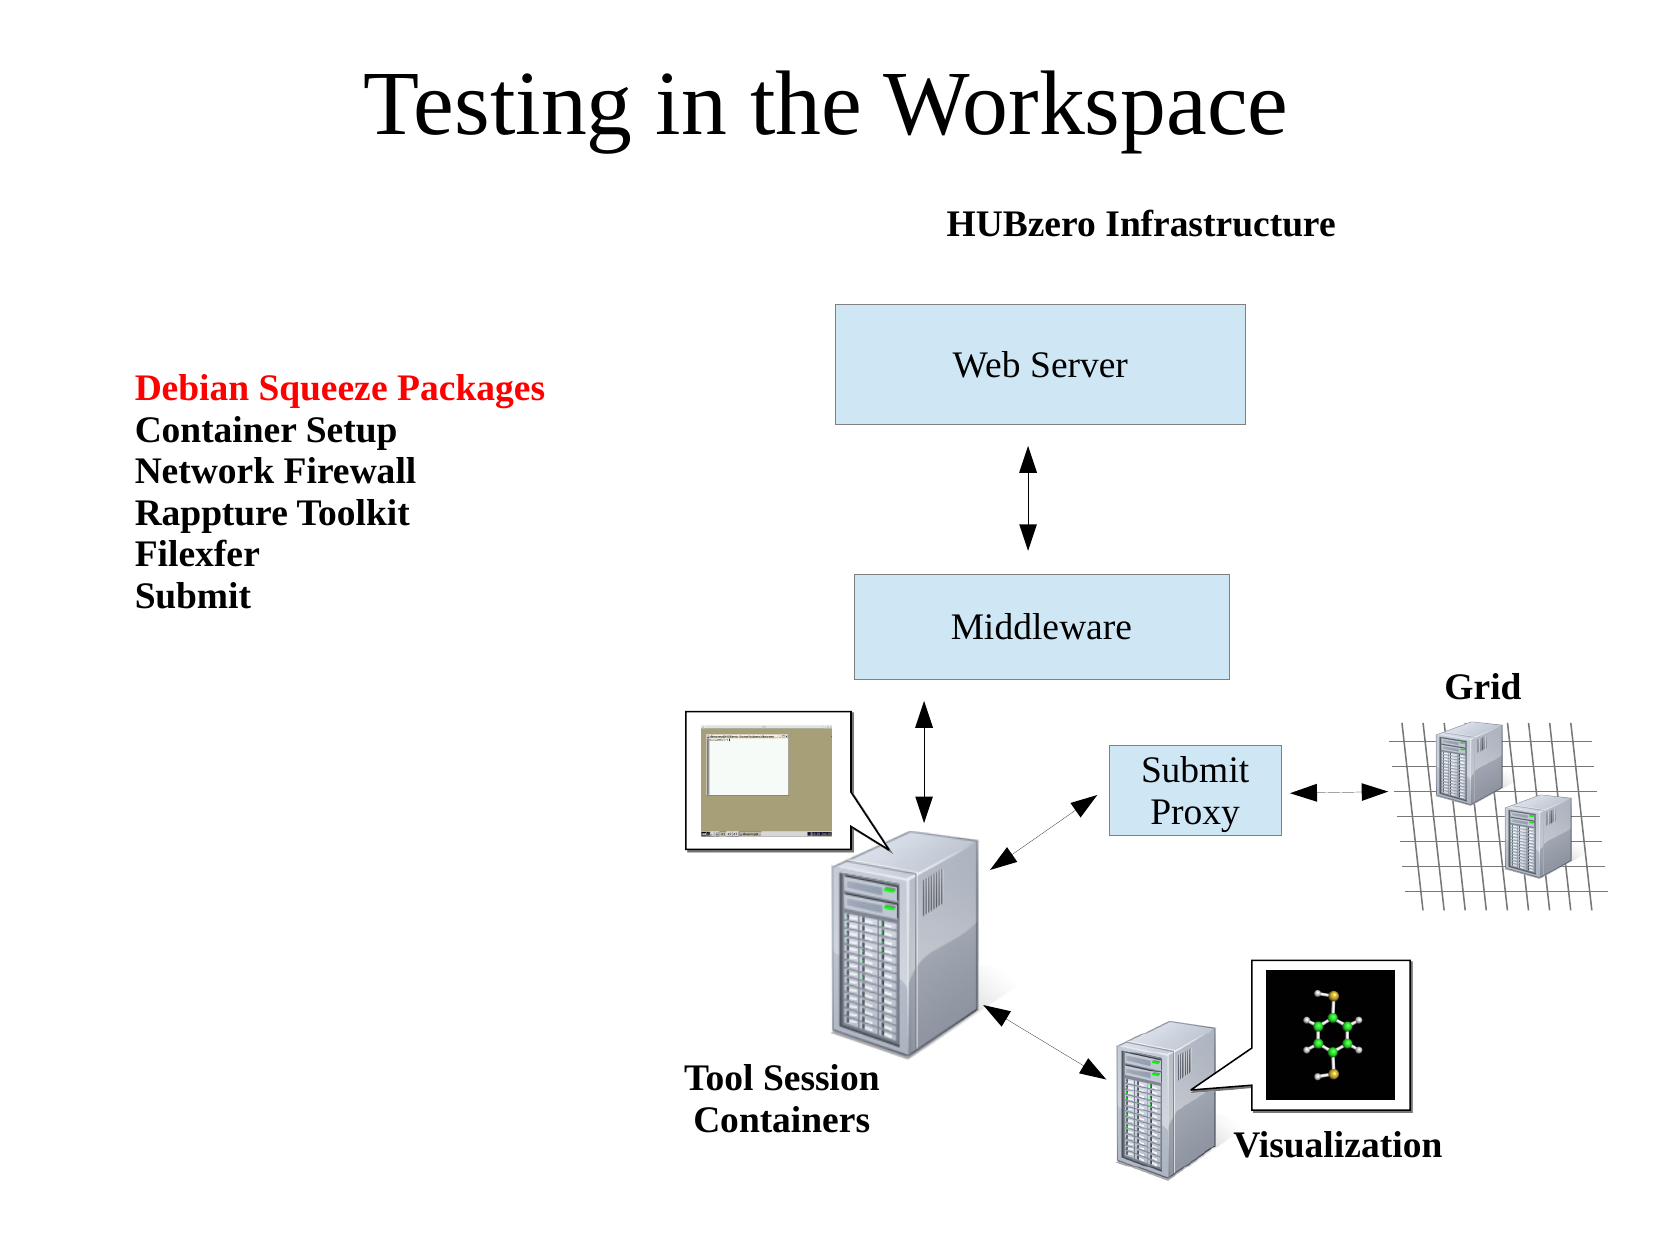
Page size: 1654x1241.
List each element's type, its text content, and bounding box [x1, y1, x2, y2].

text_box HUBzero Infrastructure [931, 195, 1351, 252]
text_box [1190, 960, 1411, 1111]
text_box Middleware [854, 574, 1230, 680]
text_box Submit Proxy [1109, 745, 1282, 836]
text_box Visualization [1218, 1116, 1457, 1173]
picture [1266, 970, 1395, 1100]
picture [701, 725, 832, 837]
text_box Web Server [835, 304, 1246, 425]
text_box Grid [1429, 658, 1537, 715]
title Testing in the Workspace [82, 52, 1571, 155]
text_box Tool Session Containers [669, 1050, 895, 1148]
picture [1097, 1015, 1255, 1186]
text_box [685, 711, 890, 850]
picture [1423, 718, 1598, 882]
text_box Debian Squeeze Packages Container Setup Network Firewall Rappture Toolkit Filexfer Submit [120, 360, 560, 624]
picture [804, 823, 1037, 1068]
